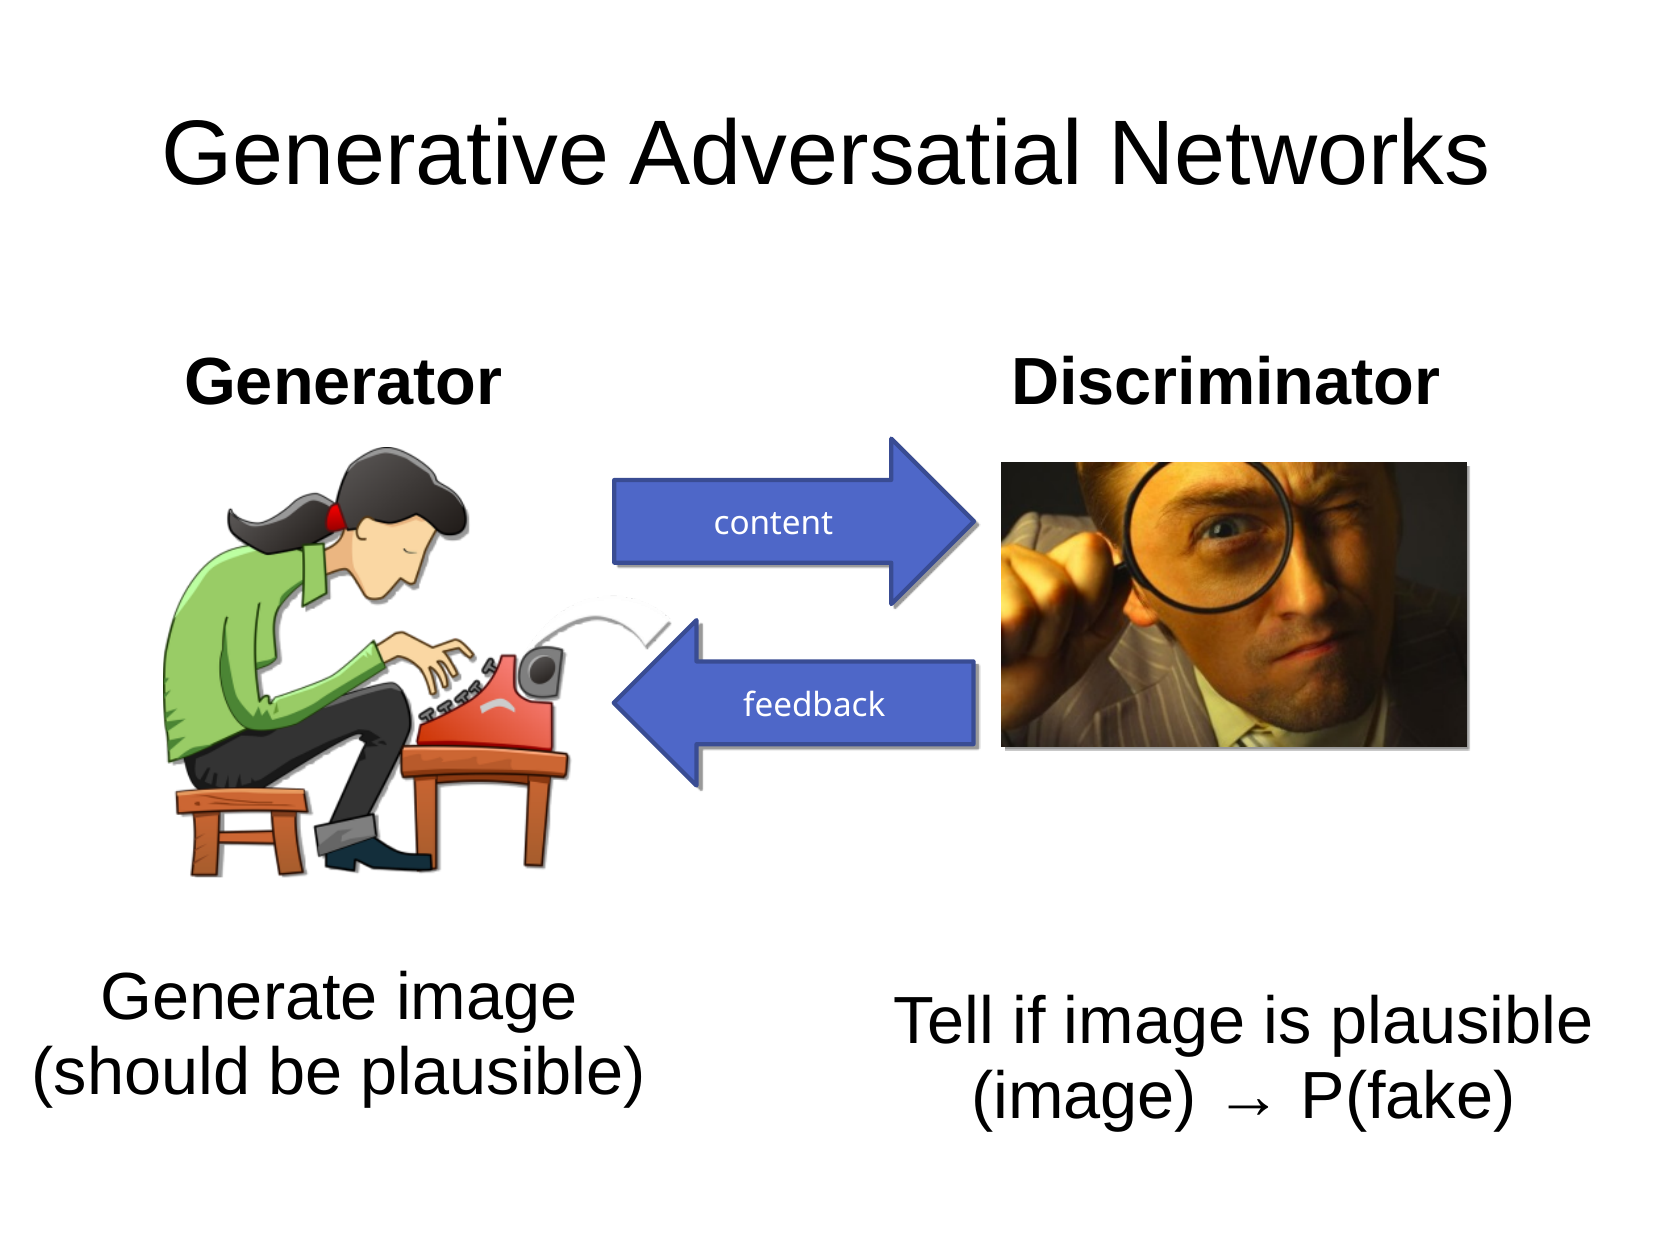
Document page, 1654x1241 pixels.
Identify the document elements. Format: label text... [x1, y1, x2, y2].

text_box Generate image (should be plausible) [16, 951, 664, 1117]
text_box content [614, 438, 974, 605]
text_box Discriminator [996, 336, 1479, 426]
title Generative Adversatial Networks [82, 49, 1571, 257]
text_box feedback [613, 620, 974, 786]
text_box Generator [169, 336, 580, 426]
picture [163, 447, 671, 877]
picture [1001, 462, 1467, 747]
text_box Tell if image is plausible (image) → P(fake) [879, 975, 1611, 1140]
